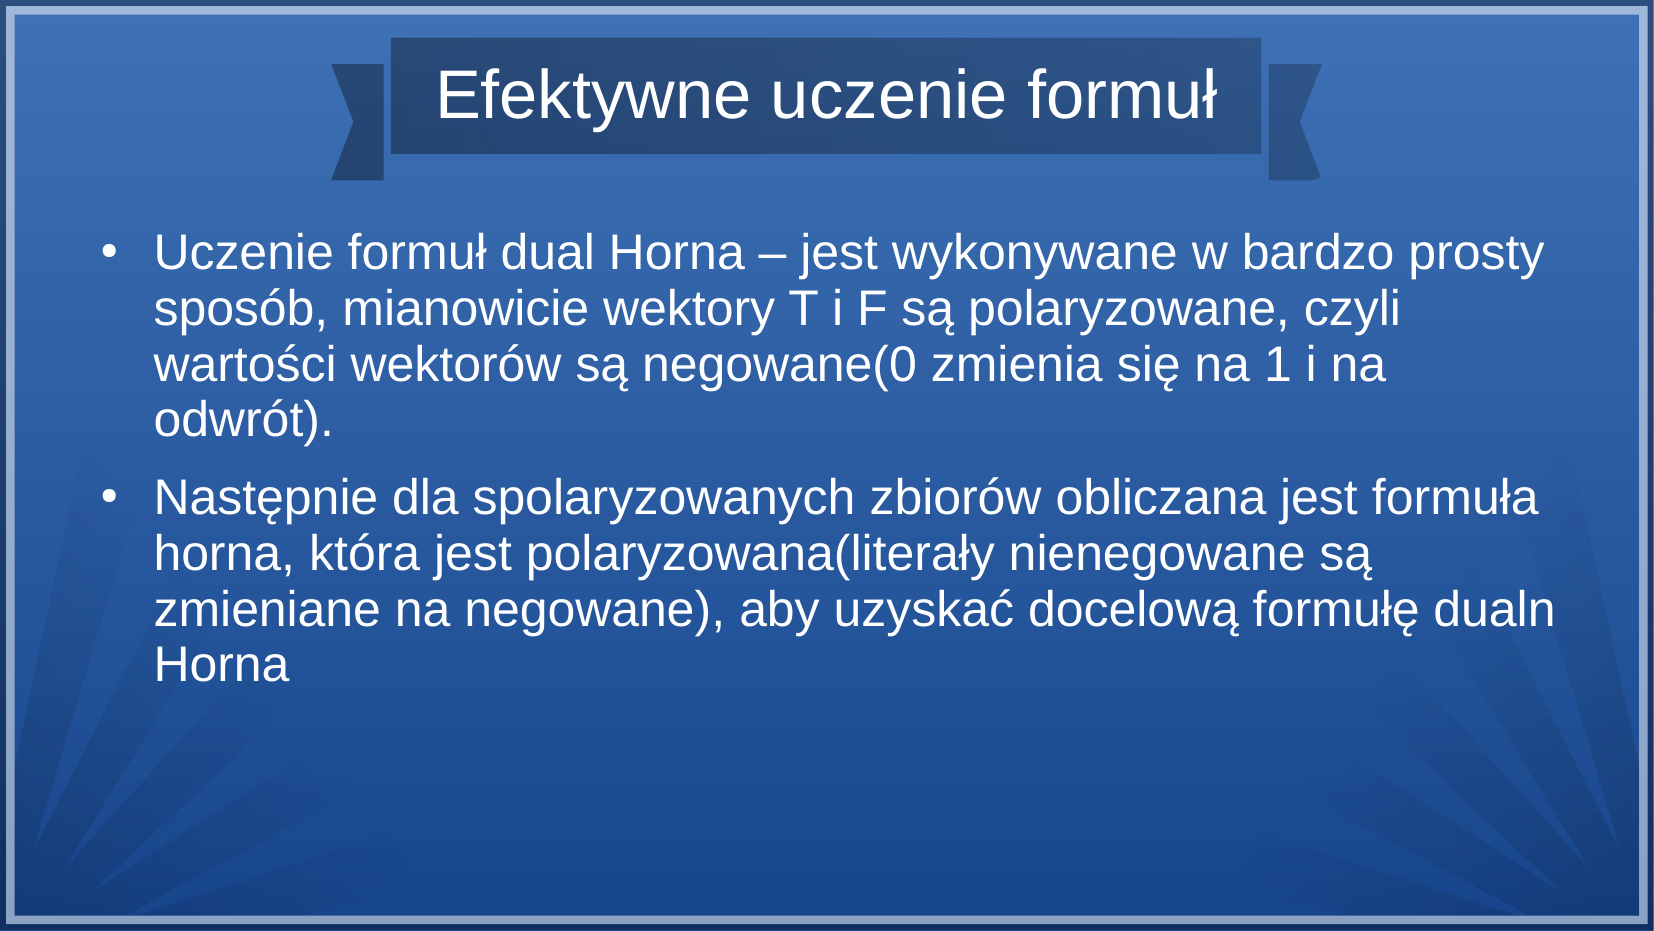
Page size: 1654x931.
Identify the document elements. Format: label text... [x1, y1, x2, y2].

title Efektywne uczenie formuł [389, 35, 1264, 154]
list Uczenie formuł dual Horna – jest wykonywane w bardzo prosty sposób, mianowicie wektory T i F są polaryzowane, czyli wartości wektorów są negowane(0 zmienia się na 1 i na odwrót). Następnie dla spolaryzowanych zbiorów obliczana jest formuła horna, która jest polaryzowana(literały nienegowane są zmieniane na negowane), aby uzyskać docelową formułę dualn Horna [82, 224, 1571, 848]
